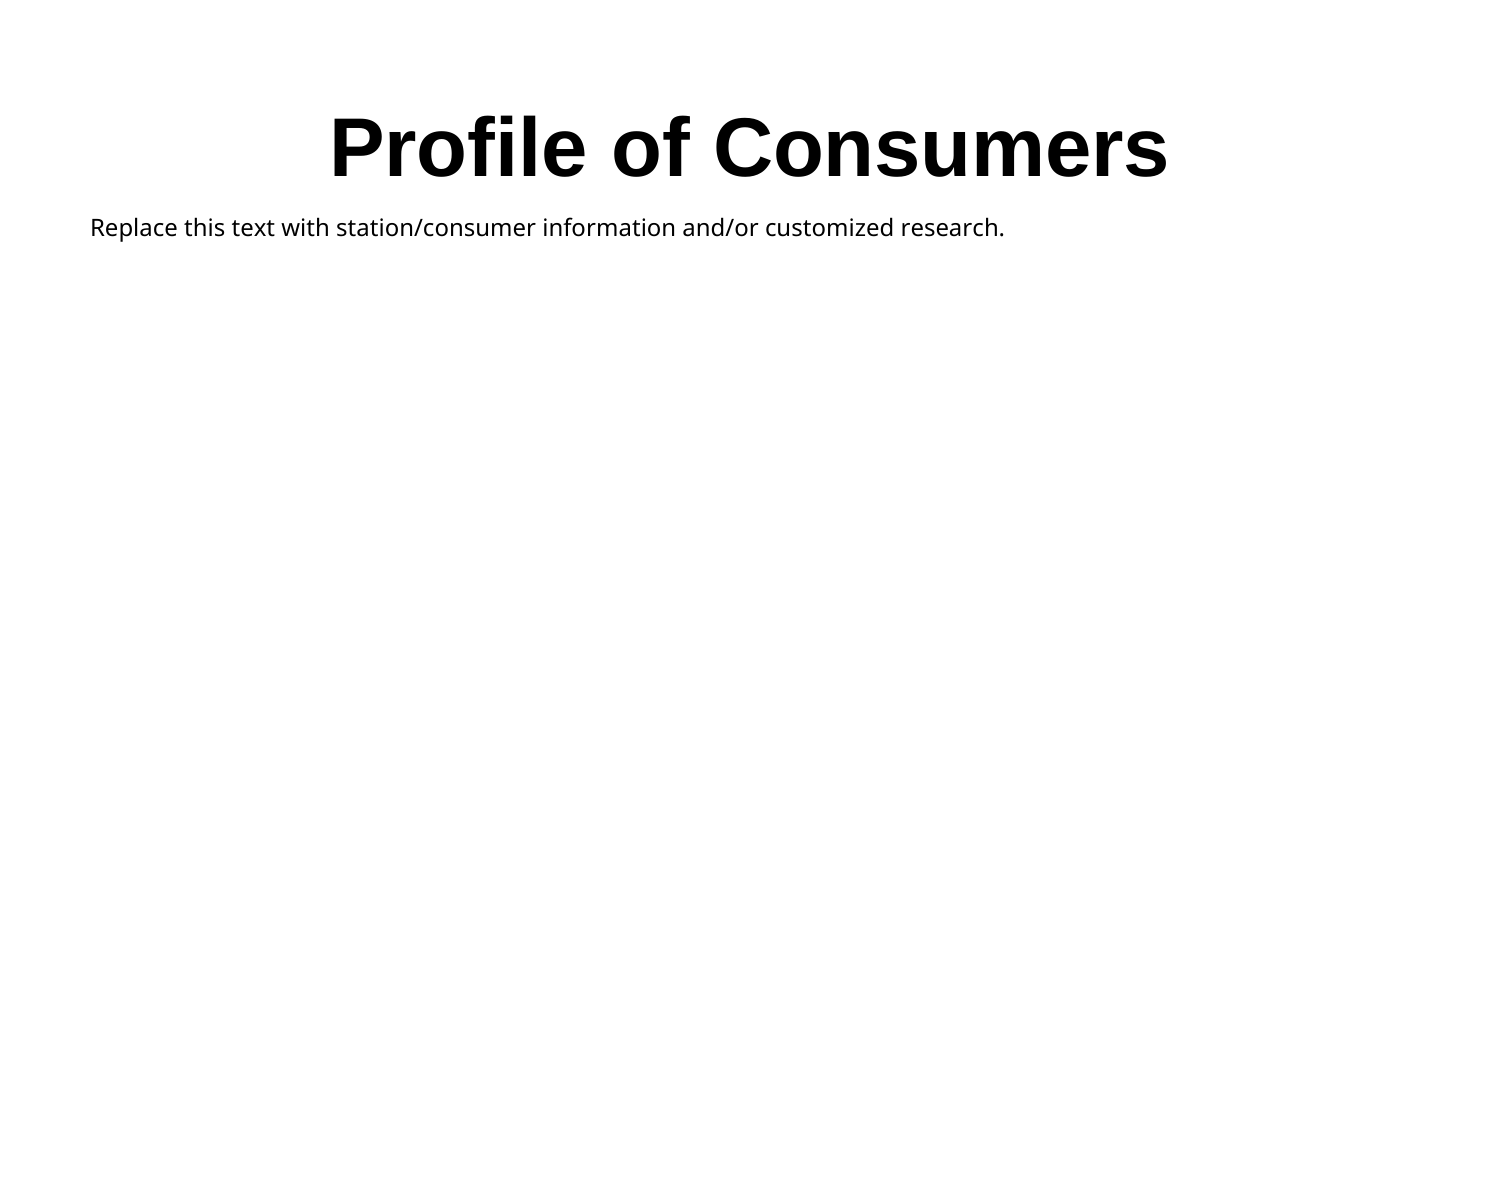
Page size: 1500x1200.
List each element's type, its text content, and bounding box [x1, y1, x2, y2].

title Profile of Consumers [113, 78, 1387, 192]
list Replace this text with station/consumer information and/or customized research. [75, 192, 1426, 1094]
